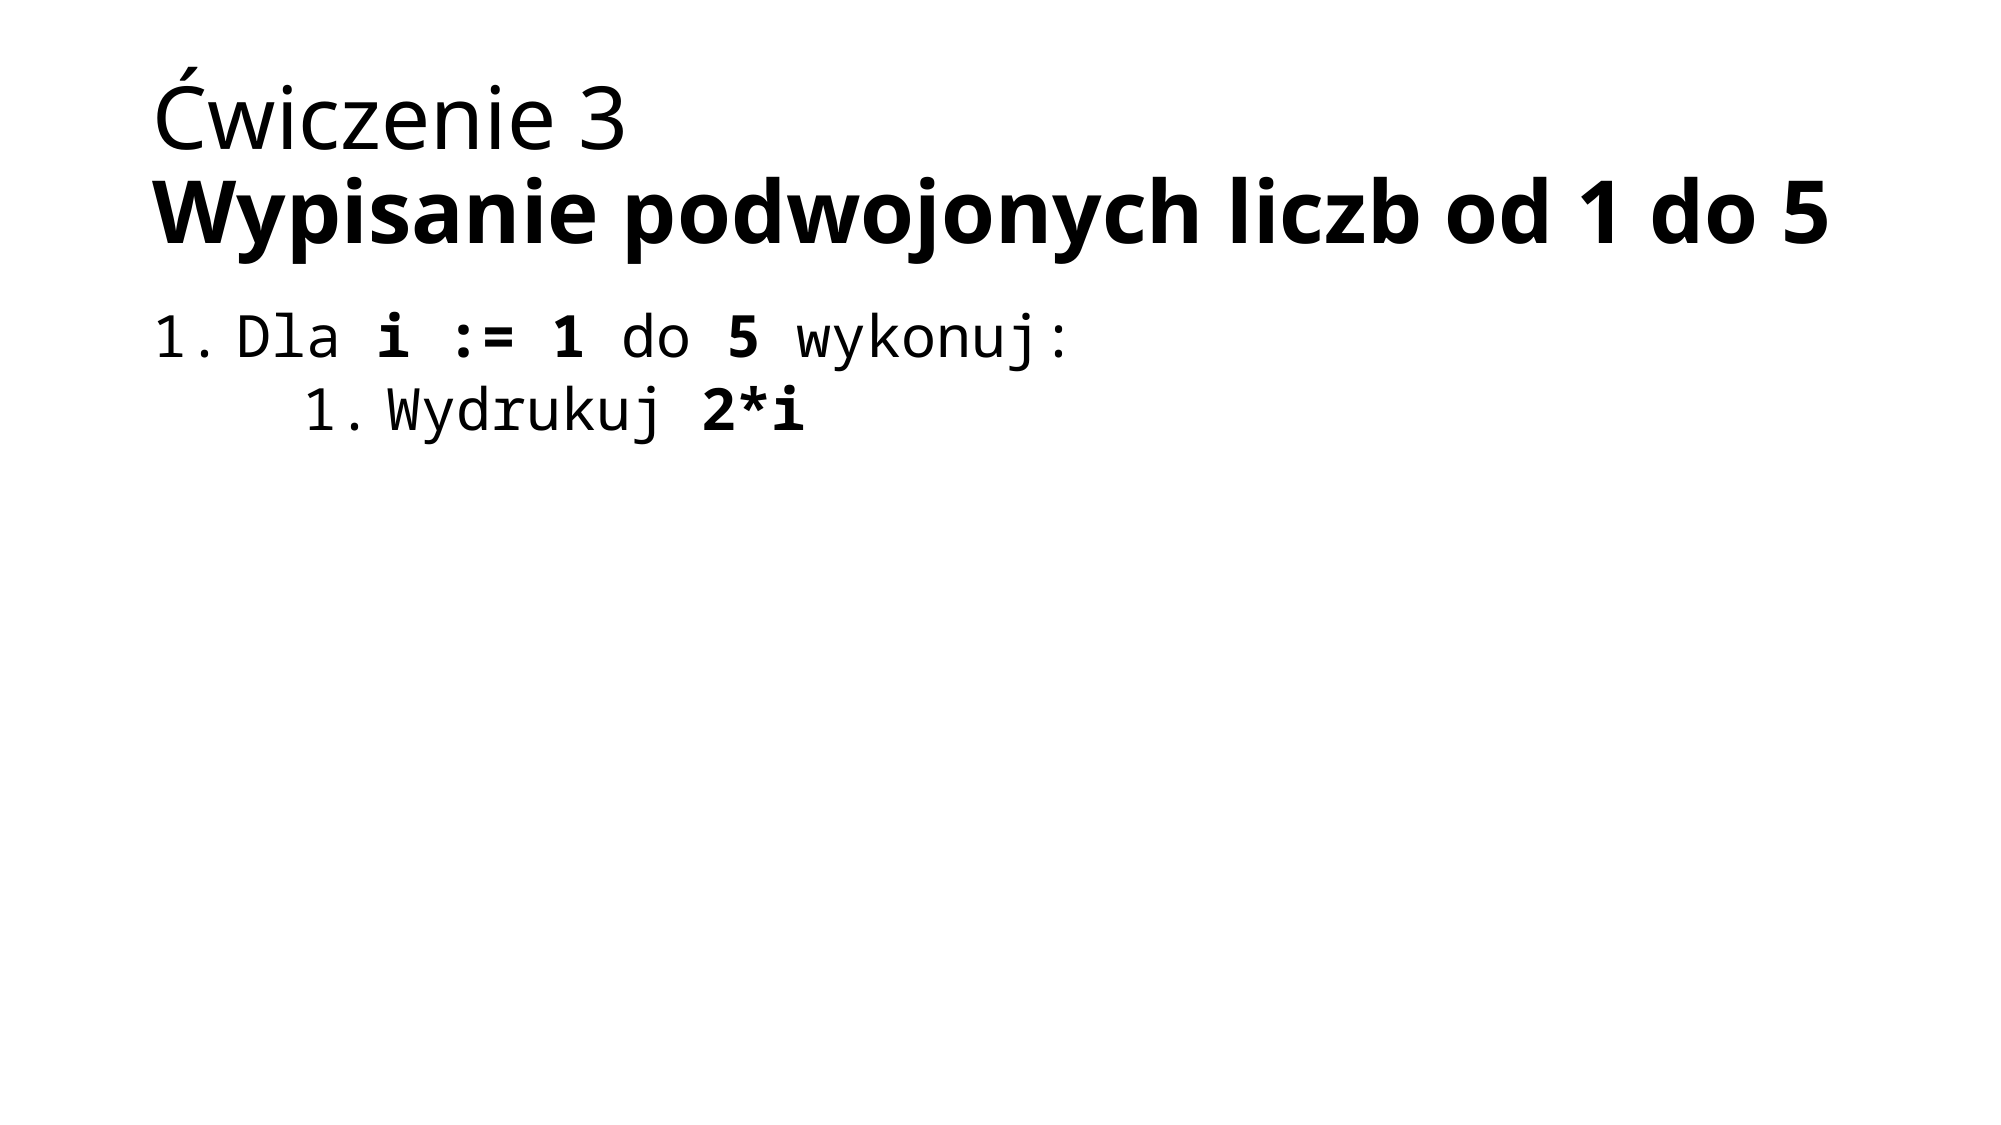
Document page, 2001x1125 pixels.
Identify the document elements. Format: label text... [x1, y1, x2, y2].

title Ćwiczenie 3 Wypisanie podwojonych liczb od 1 do 5 [137, 59, 1863, 278]
list Dla i := 1 do 5 wykonuj: Wydrukuj 2*i [137, 299, 1863, 1014]
